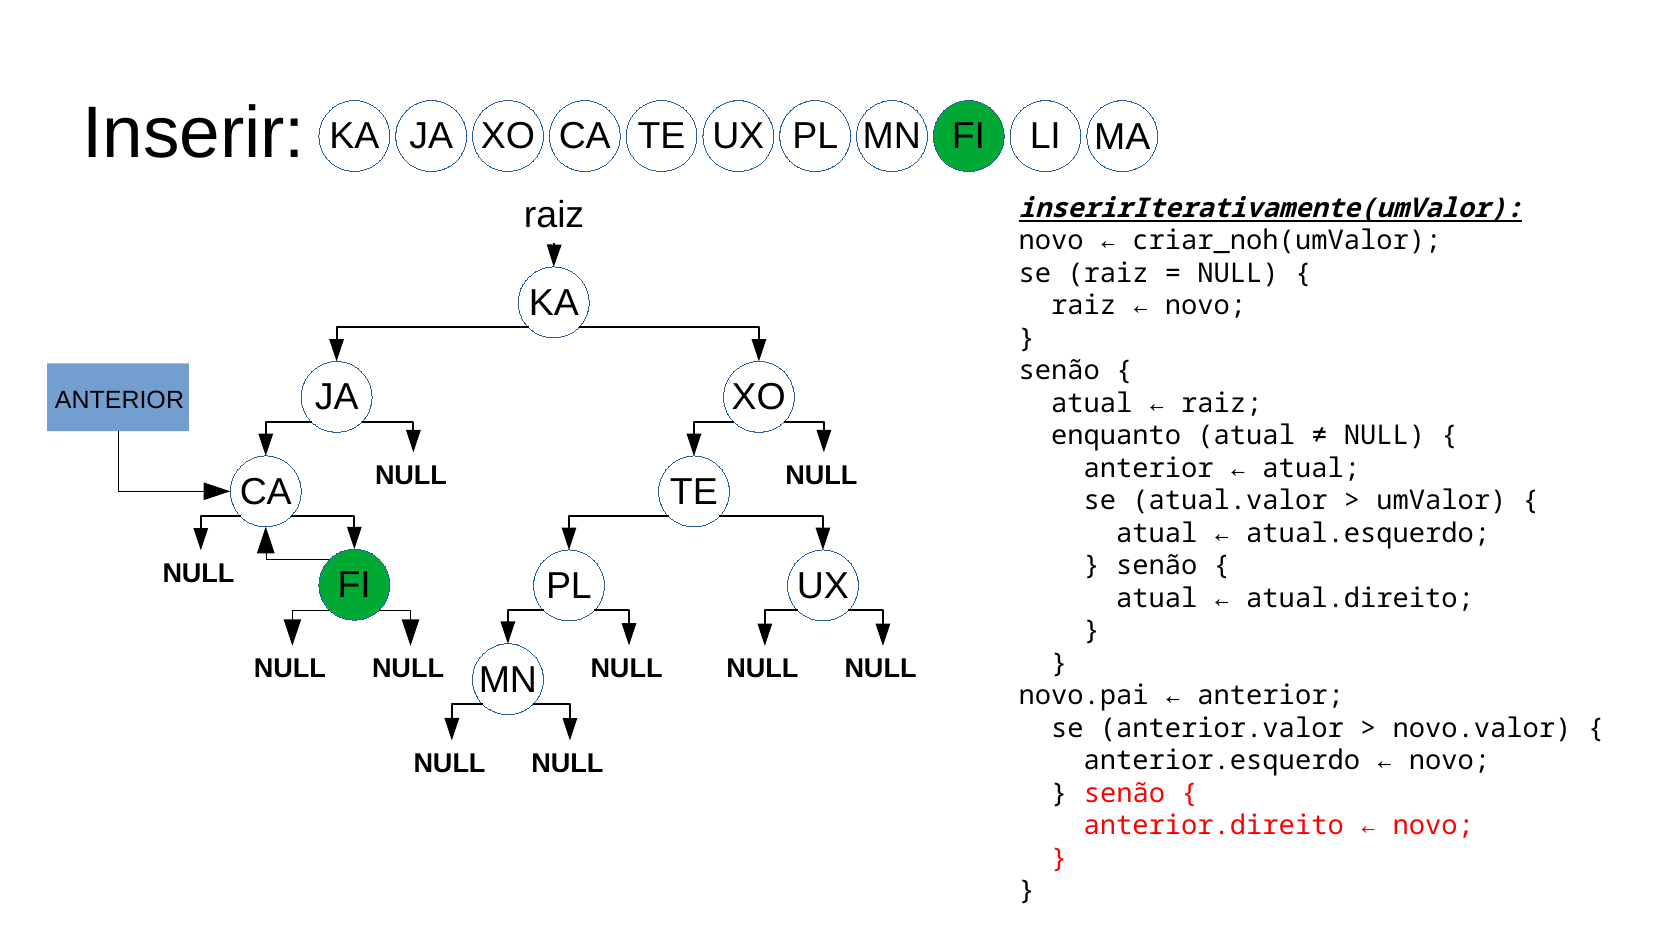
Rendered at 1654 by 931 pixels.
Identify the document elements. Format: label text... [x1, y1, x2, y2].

text_box NULL [770, 452, 878, 498]
text_box ANTERIOR [40, 377, 201, 421]
text_box KA [518, 266, 590, 338]
text_box MA [1086, 100, 1158, 172]
text_box NULL [516, 740, 624, 786]
text_box NULL [829, 645, 937, 691]
text_box [47, 363, 189, 377]
text_box NULL [357, 645, 464, 691]
text_box MN [472, 643, 544, 715]
text_box PL [779, 100, 851, 172]
text_box KA [318, 100, 390, 172]
text_box NULL [398, 740, 505, 786]
text_box inserirIterativamente(umValor): novo ← criar_noh(umValor); se (raiz = NULL) { raiz ← novo; } senão { atual ← raiz; enquanto (atual ≠ NULL) { anterior ← atual; se (atual.valor > umValor) { atual ← atual.esquerdo; } senão { atual ← atual.direito; } } novo.pai ← anterior; se (anterior.valor > novo.valor) { anterior.esquerdo ← novo; } senão { anterior.direito ← novo; } } [1003, 182, 1654, 931]
text_box LI [1010, 100, 1081, 172]
text_box XO [472, 100, 544, 172]
text_box JA [395, 100, 467, 172]
text_box CA [549, 100, 621, 172]
text_box raiz [509, 186, 600, 244]
text_box FI [933, 100, 1005, 172]
text_box FI [318, 549, 390, 621]
text_box UX [787, 549, 859, 621]
text_box [47, 421, 189, 432]
text_box NULL [239, 645, 346, 691]
text_box NULL [147, 550, 254, 596]
text_box CA [230, 455, 302, 527]
text_box JA [301, 361, 373, 433]
text_box TE [626, 100, 697, 172]
text_box PL [533, 549, 605, 621]
text_box MN [856, 100, 928, 172]
text_box XO [723, 361, 795, 433]
text_box NULL [575, 645, 683, 691]
text_box NULL [360, 452, 467, 498]
text_box UX [702, 100, 774, 172]
text_box NULL [711, 645, 818, 691]
text_box [744, 118, 786, 212]
title Inserir: [82, 54, 1571, 211]
text_box TE [658, 455, 730, 527]
